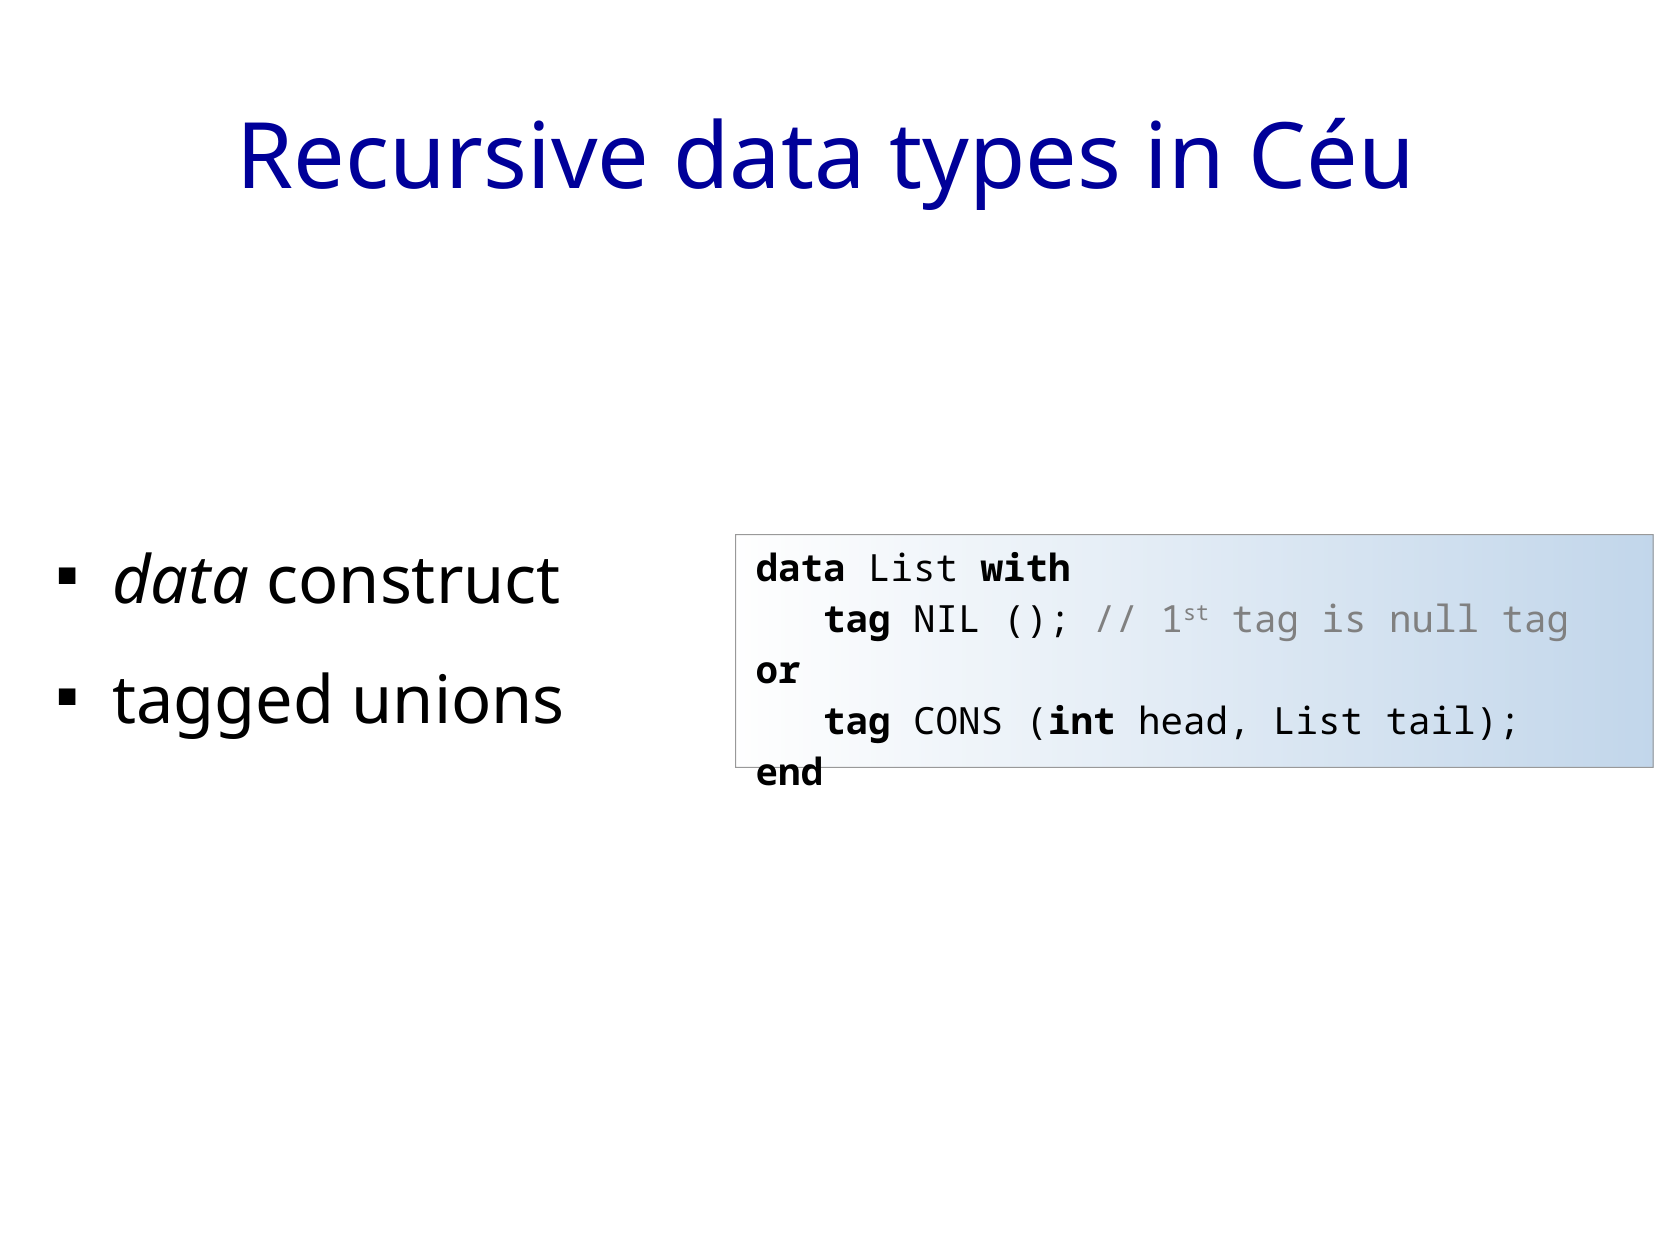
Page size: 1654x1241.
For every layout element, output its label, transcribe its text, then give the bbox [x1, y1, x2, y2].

list data construct tagged unions [41, 532, 768, 783]
text_box data List with tag NIL (); // 1st tag is null tag or tag CONS (int head, List tail); end [740, 534, 1651, 807]
title Recursive data types in Céu [82, 49, 1571, 257]
text_box [735, 534, 740, 768]
